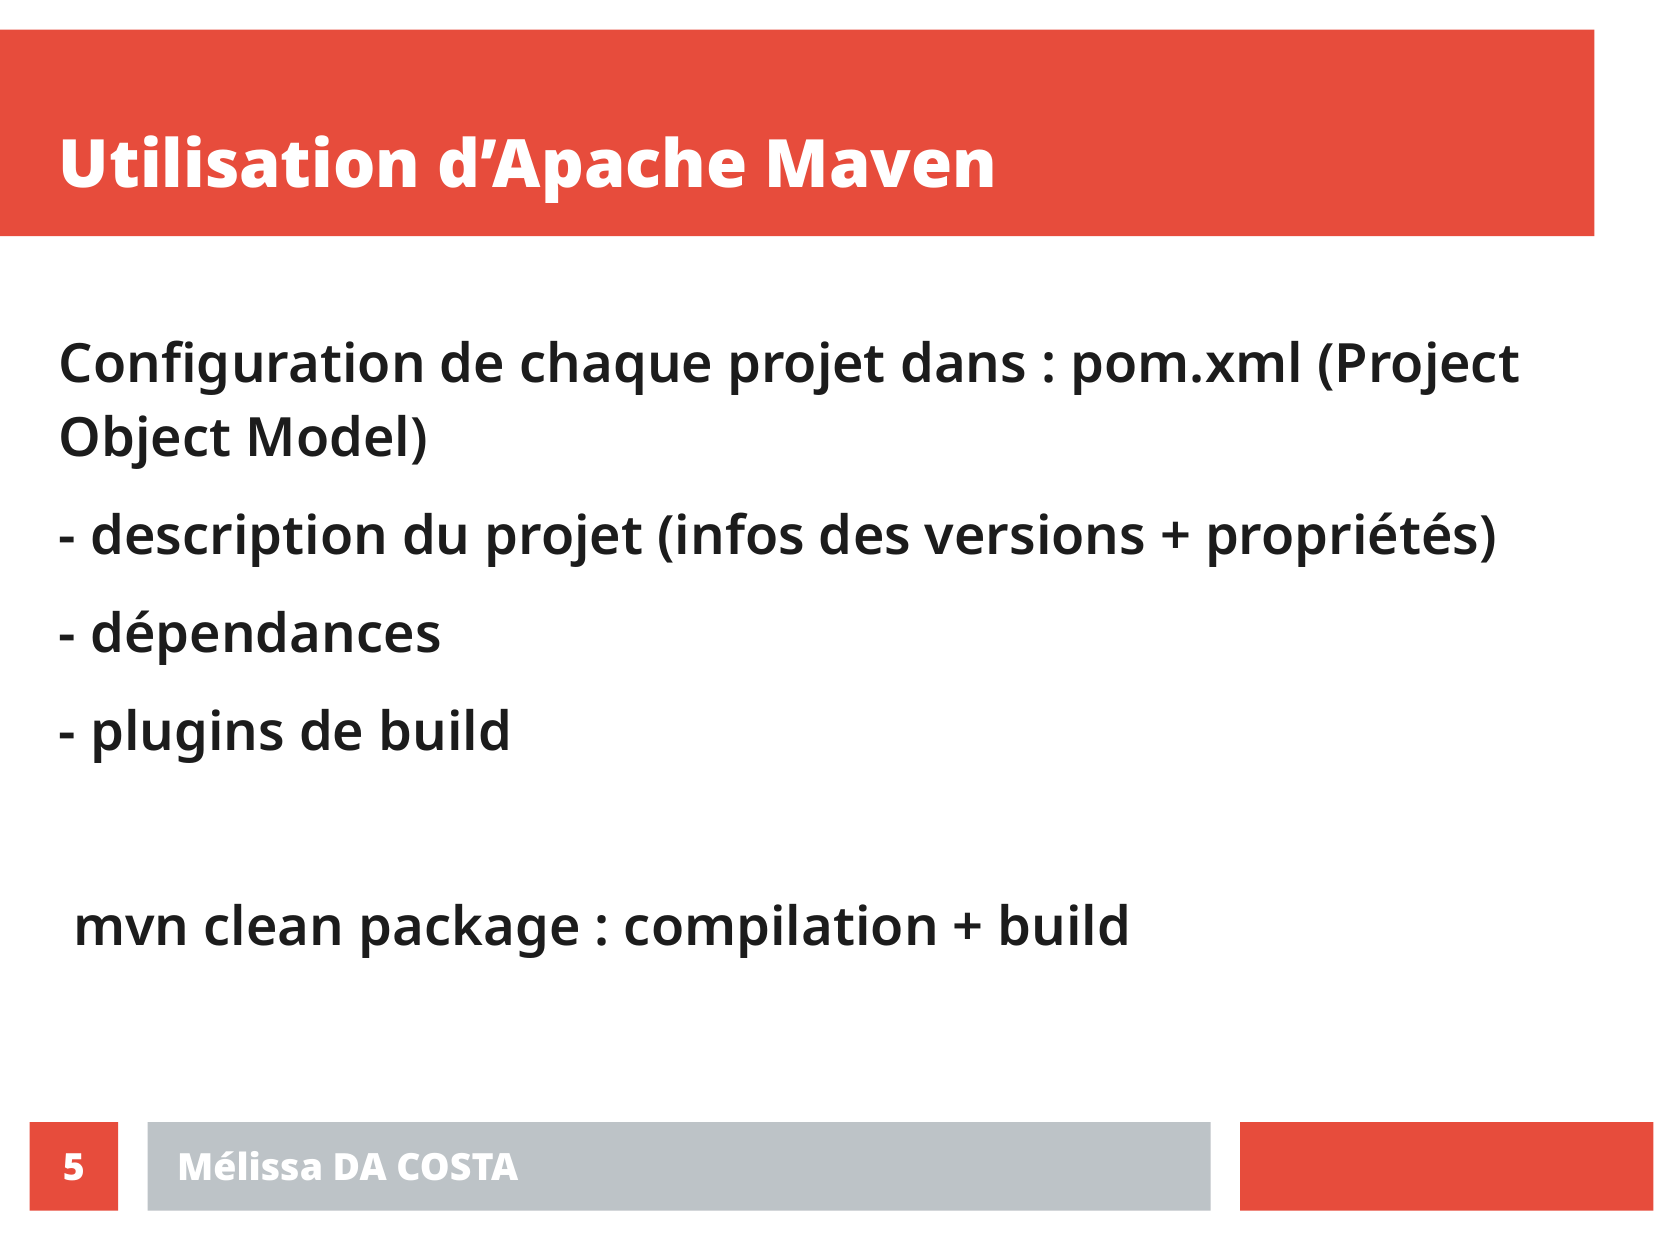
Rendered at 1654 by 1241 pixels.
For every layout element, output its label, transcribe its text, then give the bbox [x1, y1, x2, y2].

list Configuration de chaque projet dans : pom.xml (Project Object Model) - description du projet (infos des versions + propriétés) - dépendances - plugins de build mvn clean package : compilation + build [59, 324, 1565, 1093]
title Utilisation d’Apache Maven [59, 59, 1595, 207]
